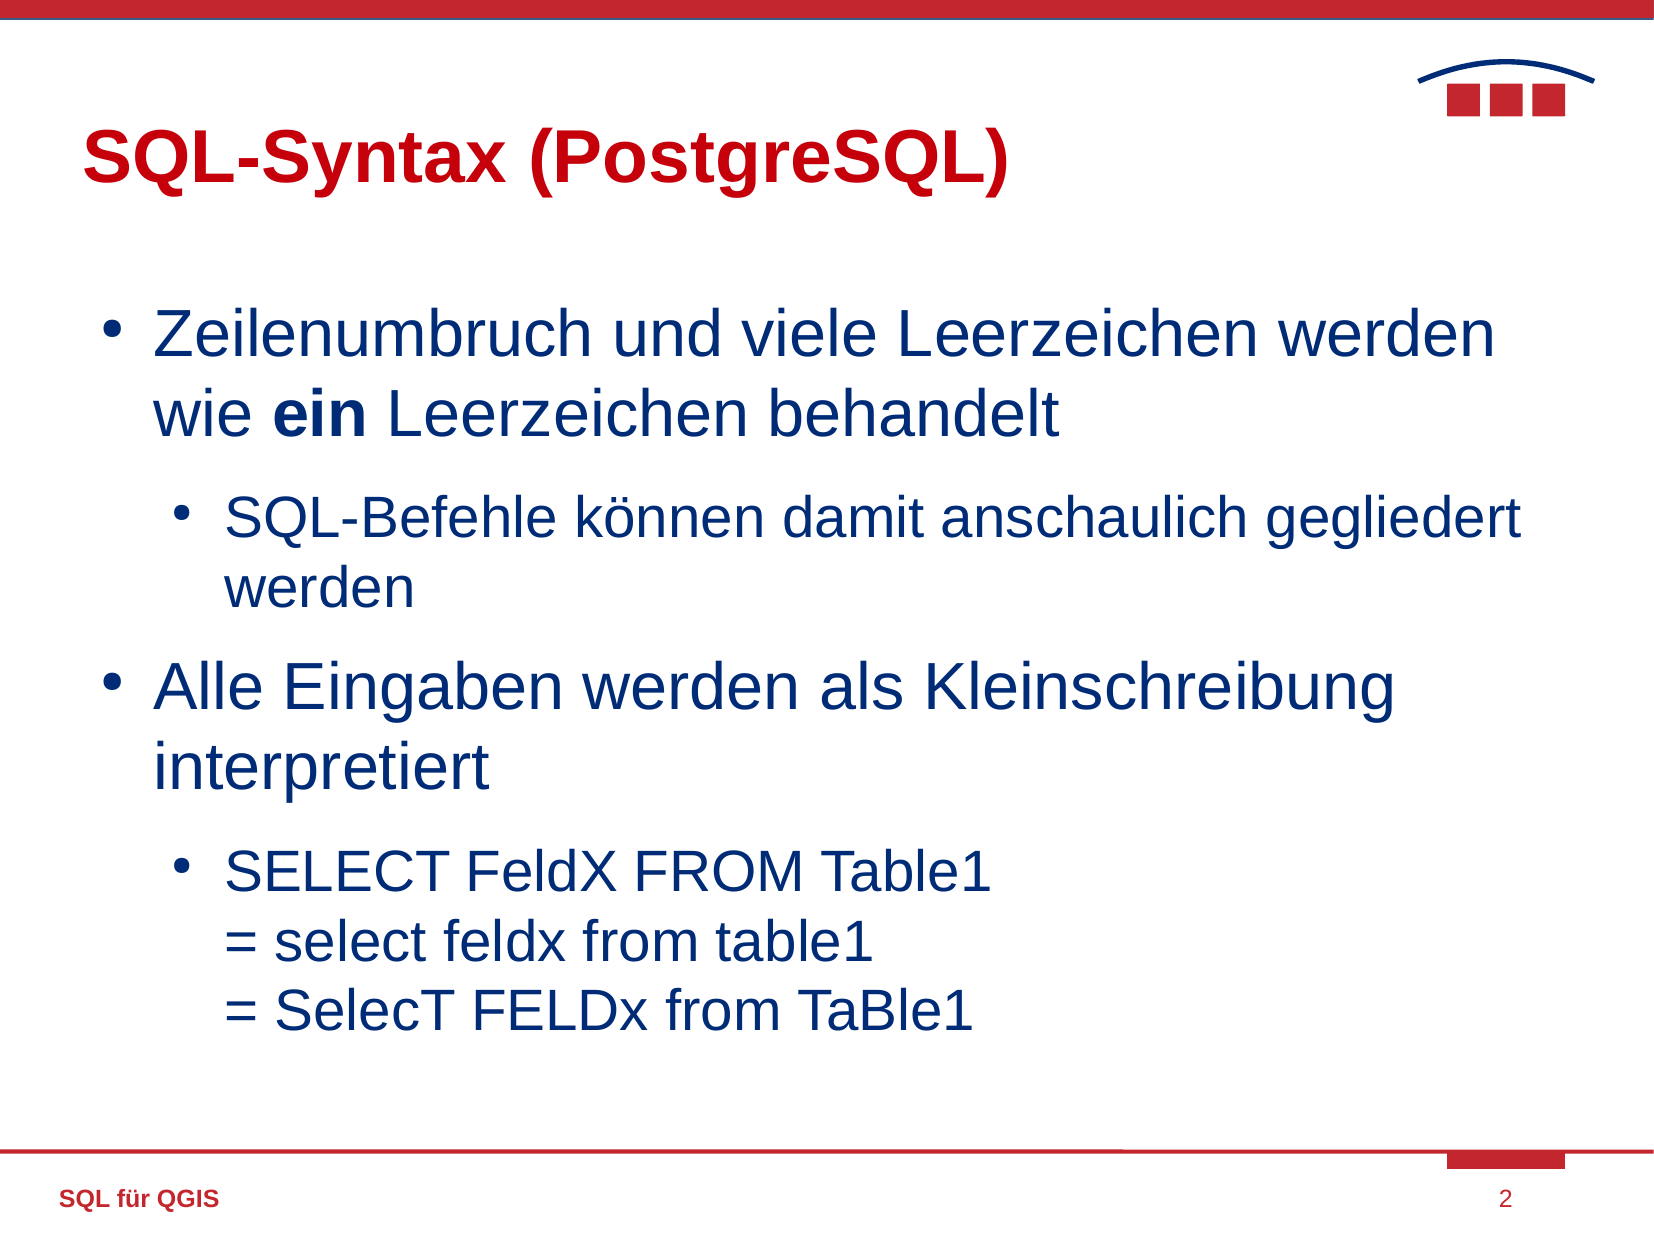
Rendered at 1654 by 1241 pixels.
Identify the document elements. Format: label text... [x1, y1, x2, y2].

list Zeilenumbruch und viele Leerzeichen werden wie ein Leerzeichen behandelt SQL-Befehle können damit anschaulich gegliedert werden Alle Eingaben werden als Kleinschreibung interpretiert SELECT FeldX FROM Table1 = select feldx from table1 = SelecT FELDx from TaBle1 [82, 290, 1571, 1109]
text_box <Foliennummer> [1446, 1182, 1565, 1223]
title SQL-Syntax (PostgreSQL) [82, 49, 1571, 257]
